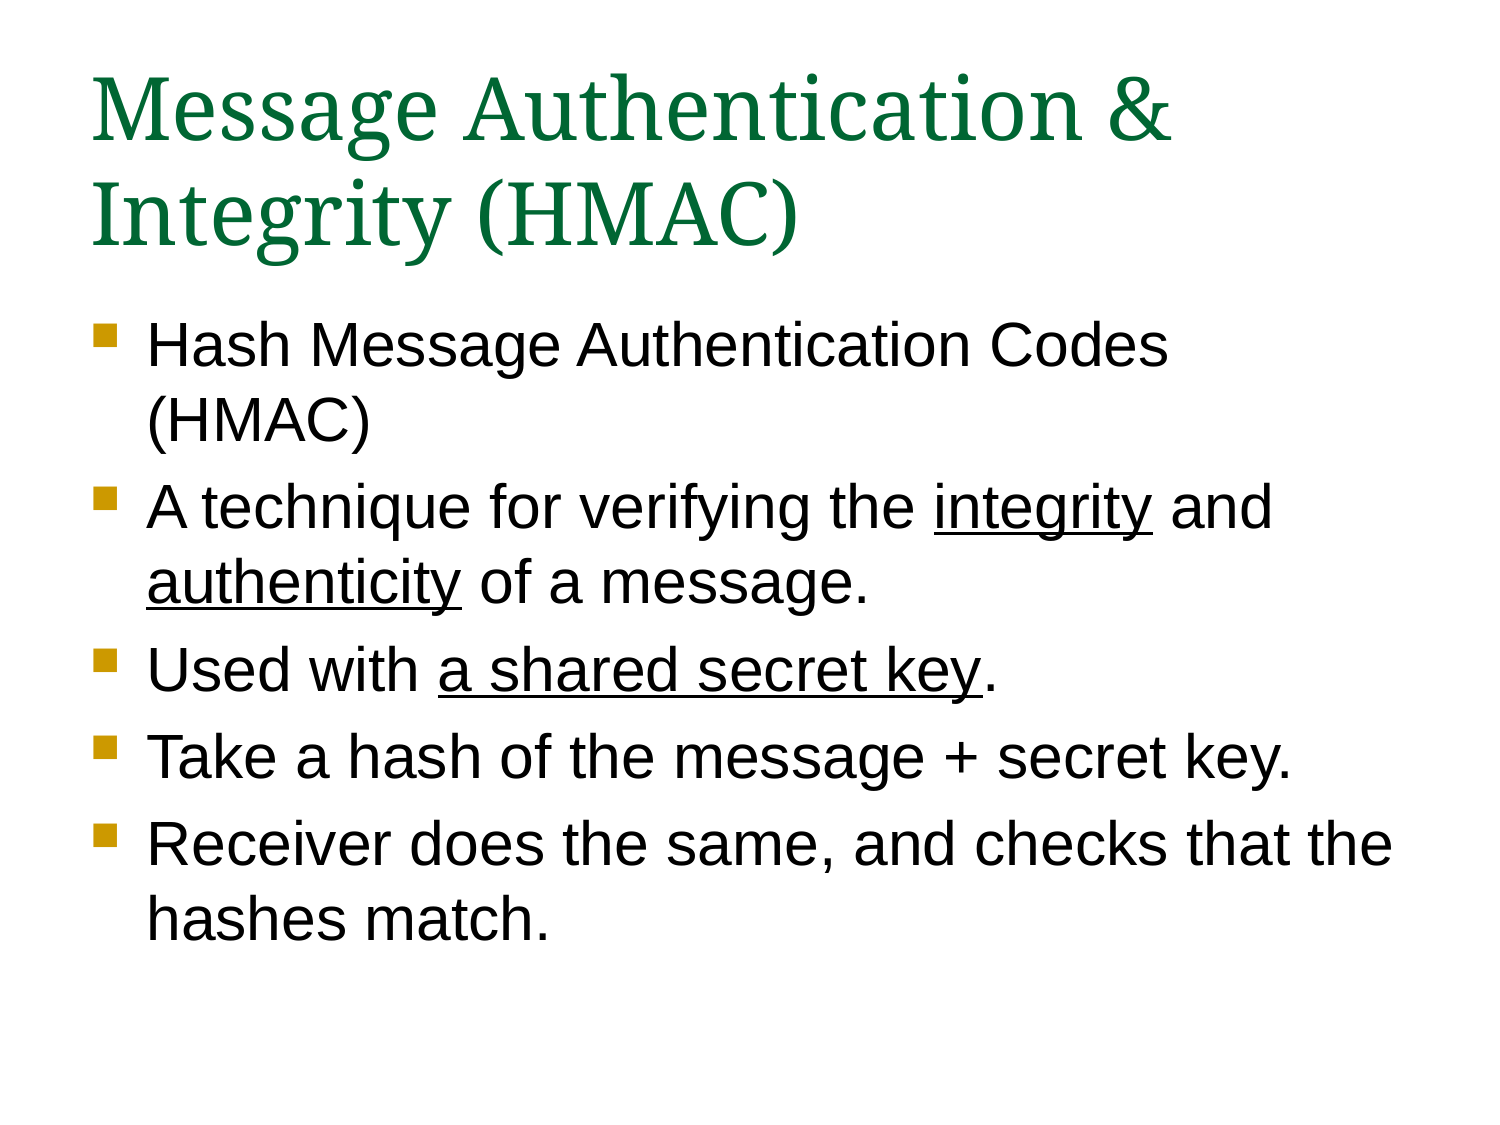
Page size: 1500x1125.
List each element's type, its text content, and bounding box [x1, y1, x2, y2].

title Message Authentication & Integrity (HMAC) [75, 45, 1425, 233]
list Hash Message Authentication Codes (HMAC) A technique for verifying the integrity and authenticity of a message. Used with a shared secret key. Take a hash of the message + secret key. Receiver does the same, and checks that the hashes match. [75, 296, 1425, 1040]
